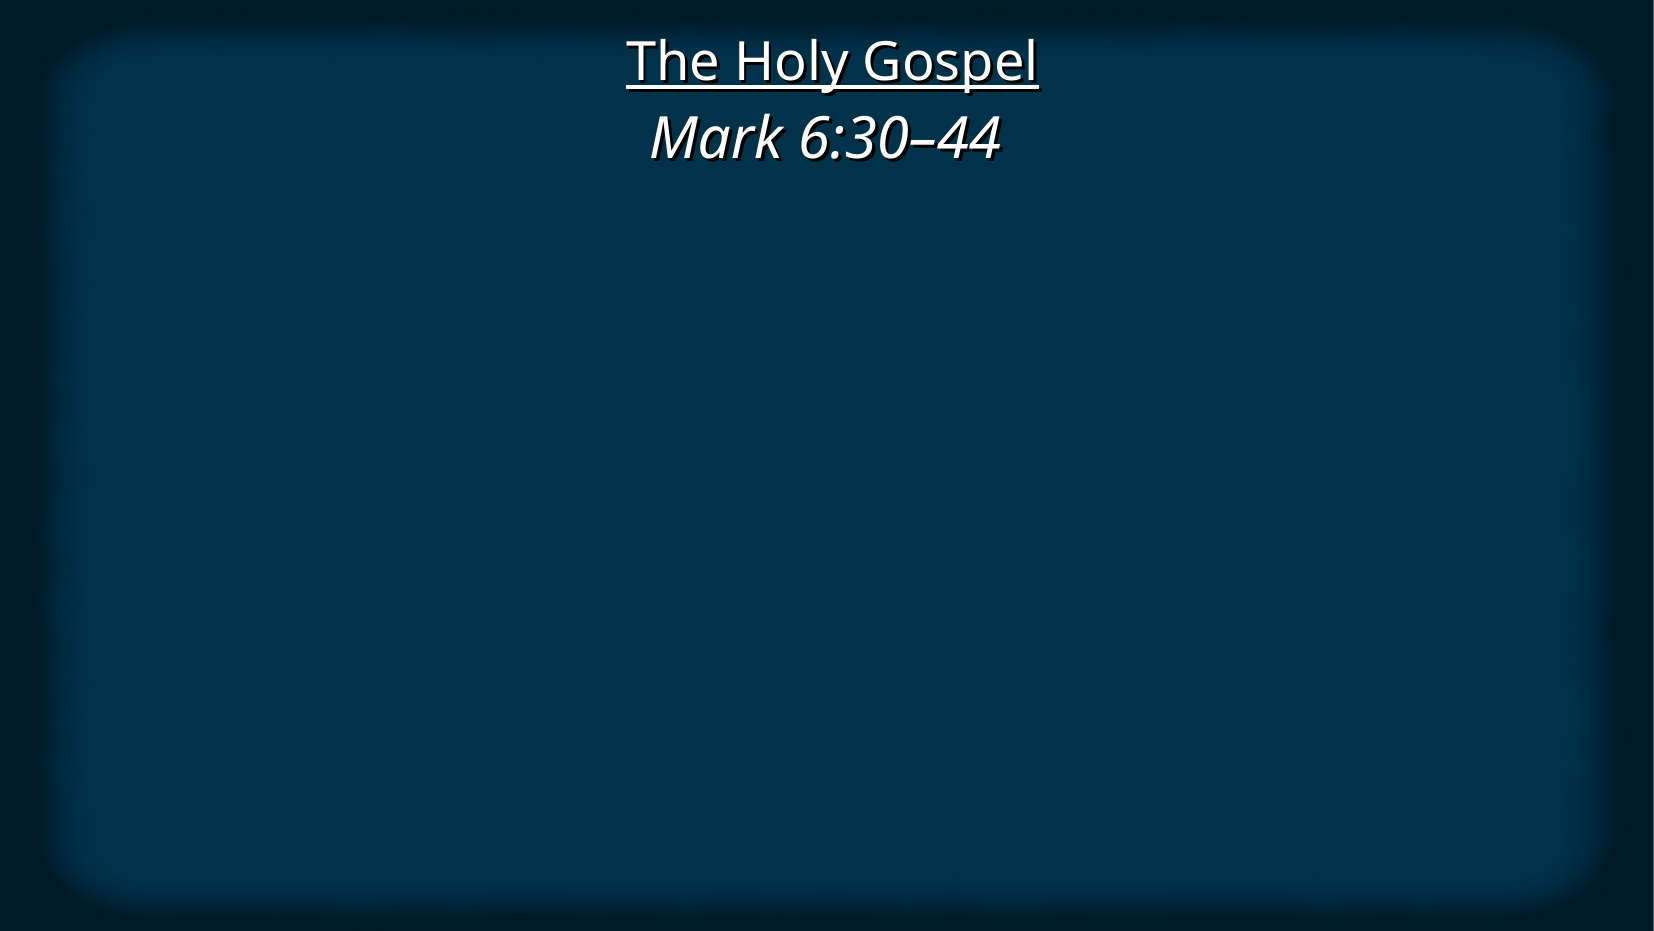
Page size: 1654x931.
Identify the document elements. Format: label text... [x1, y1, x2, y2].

picture [0, 0, 1654, 931]
text_box The Holy Gospel Mark 6:30–44 [90, 15, 1576, 179]
